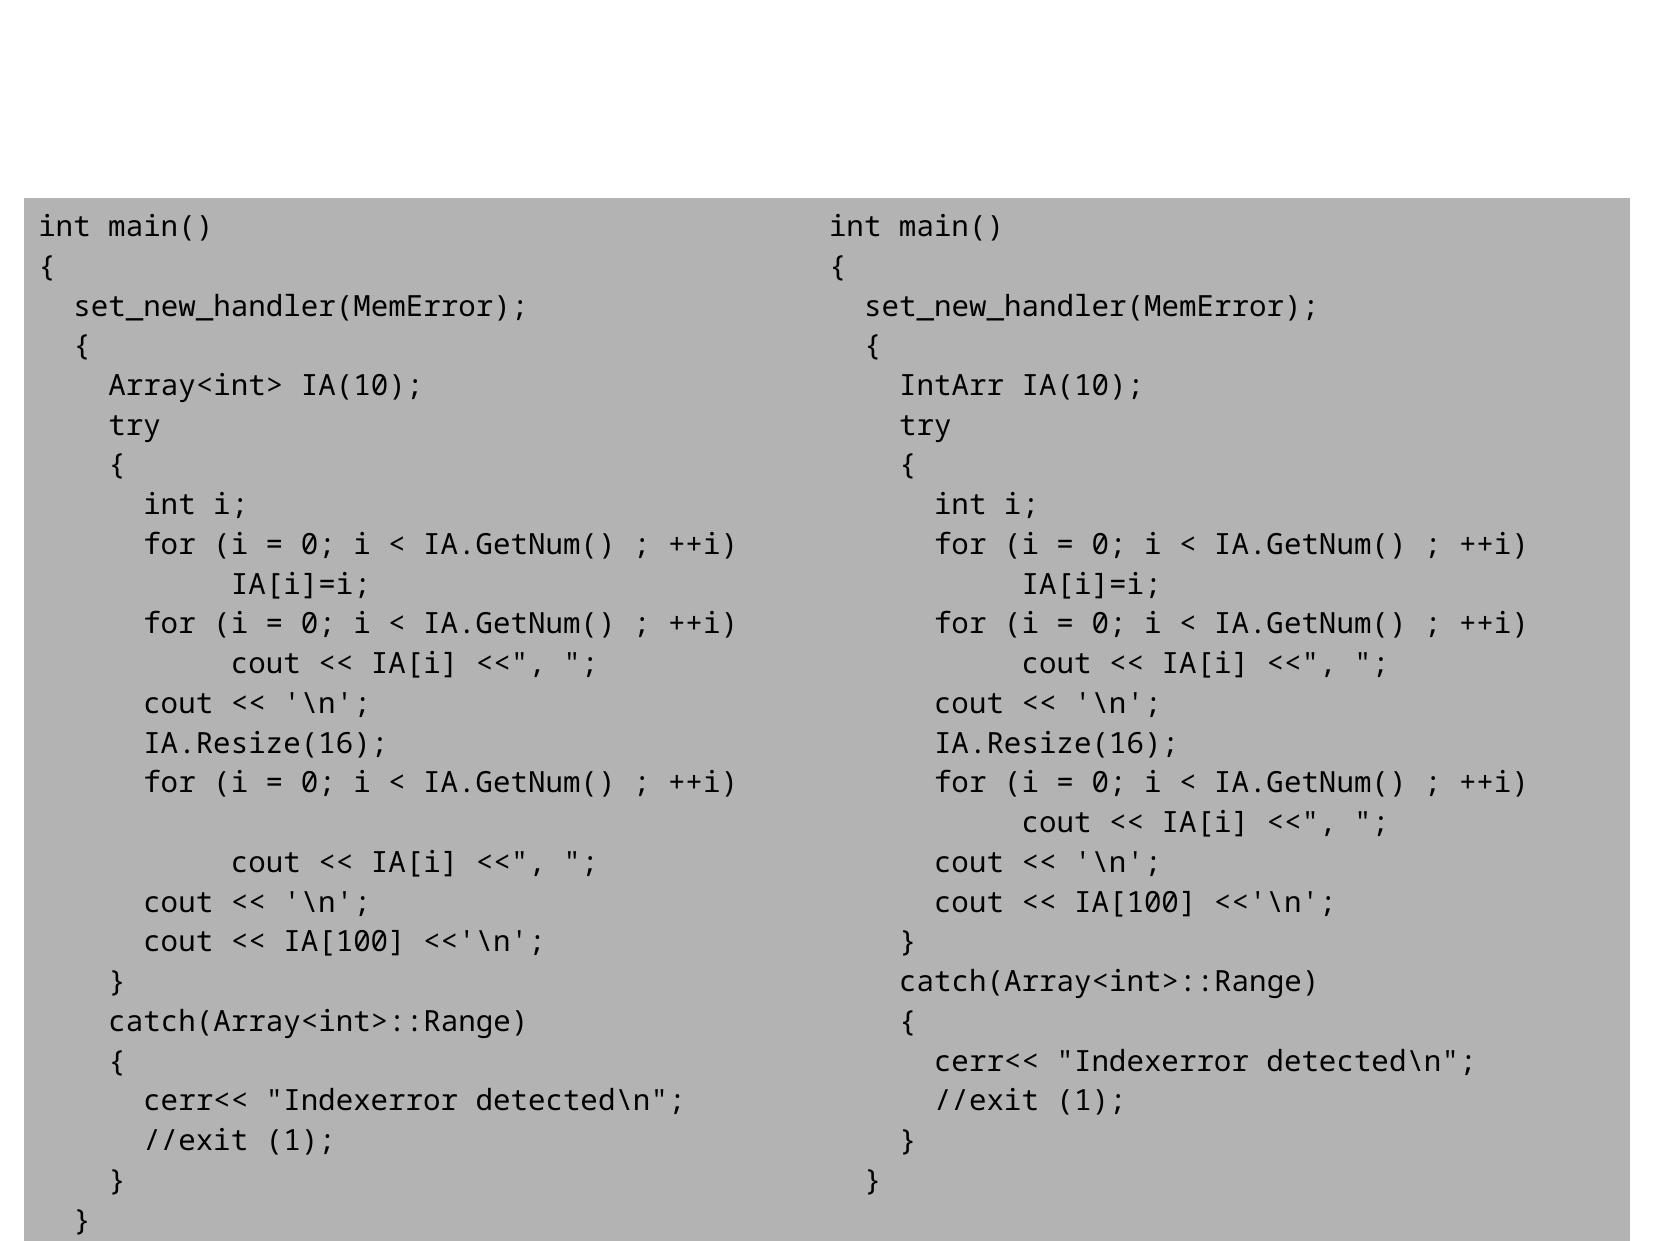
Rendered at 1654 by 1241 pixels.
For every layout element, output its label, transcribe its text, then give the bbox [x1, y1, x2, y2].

table_header int main() { set_new_handler(MemError); { Array<int> IA(10); try { int i; for (i = 0; i < IA.GetNum() ; ++i) IA[i]=i; for (i = 0; i < IA.GetNum() ; ++i) cout << IA[i] <<", "; cout << '\n'; IA.Resize(16); for (i = 0; i < IA.GetNum() ; ++i) cout << IA[i] <<", "; cout << '\n'; cout << IA[100] <<'\n'; } catch(Array<int>::Range) { cerr<< "Indexerror detected\n"; //exit (1); } } [24, 198, 814, 1241]
table_header int main() { set_new_handler(MemError); { IntArr IA(10); try { int i; for (i = 0; i < IA.GetNum() ; ++i) IA[i]=i; for (i = 0; i < IA.GetNum() ; ++i) cout << IA[i] <<", "; cout << '\n'; IA.Resize(16); for (i = 0; i < IA.GetNum() ; ++i) cout << IA[i] <<", "; cout << '\n'; cout << IA[100] <<'\n'; } catch(Array<int>::Range) { cerr<< "Indexerror detected\n"; //exit (1); } } [814, 198, 1630, 1241]
